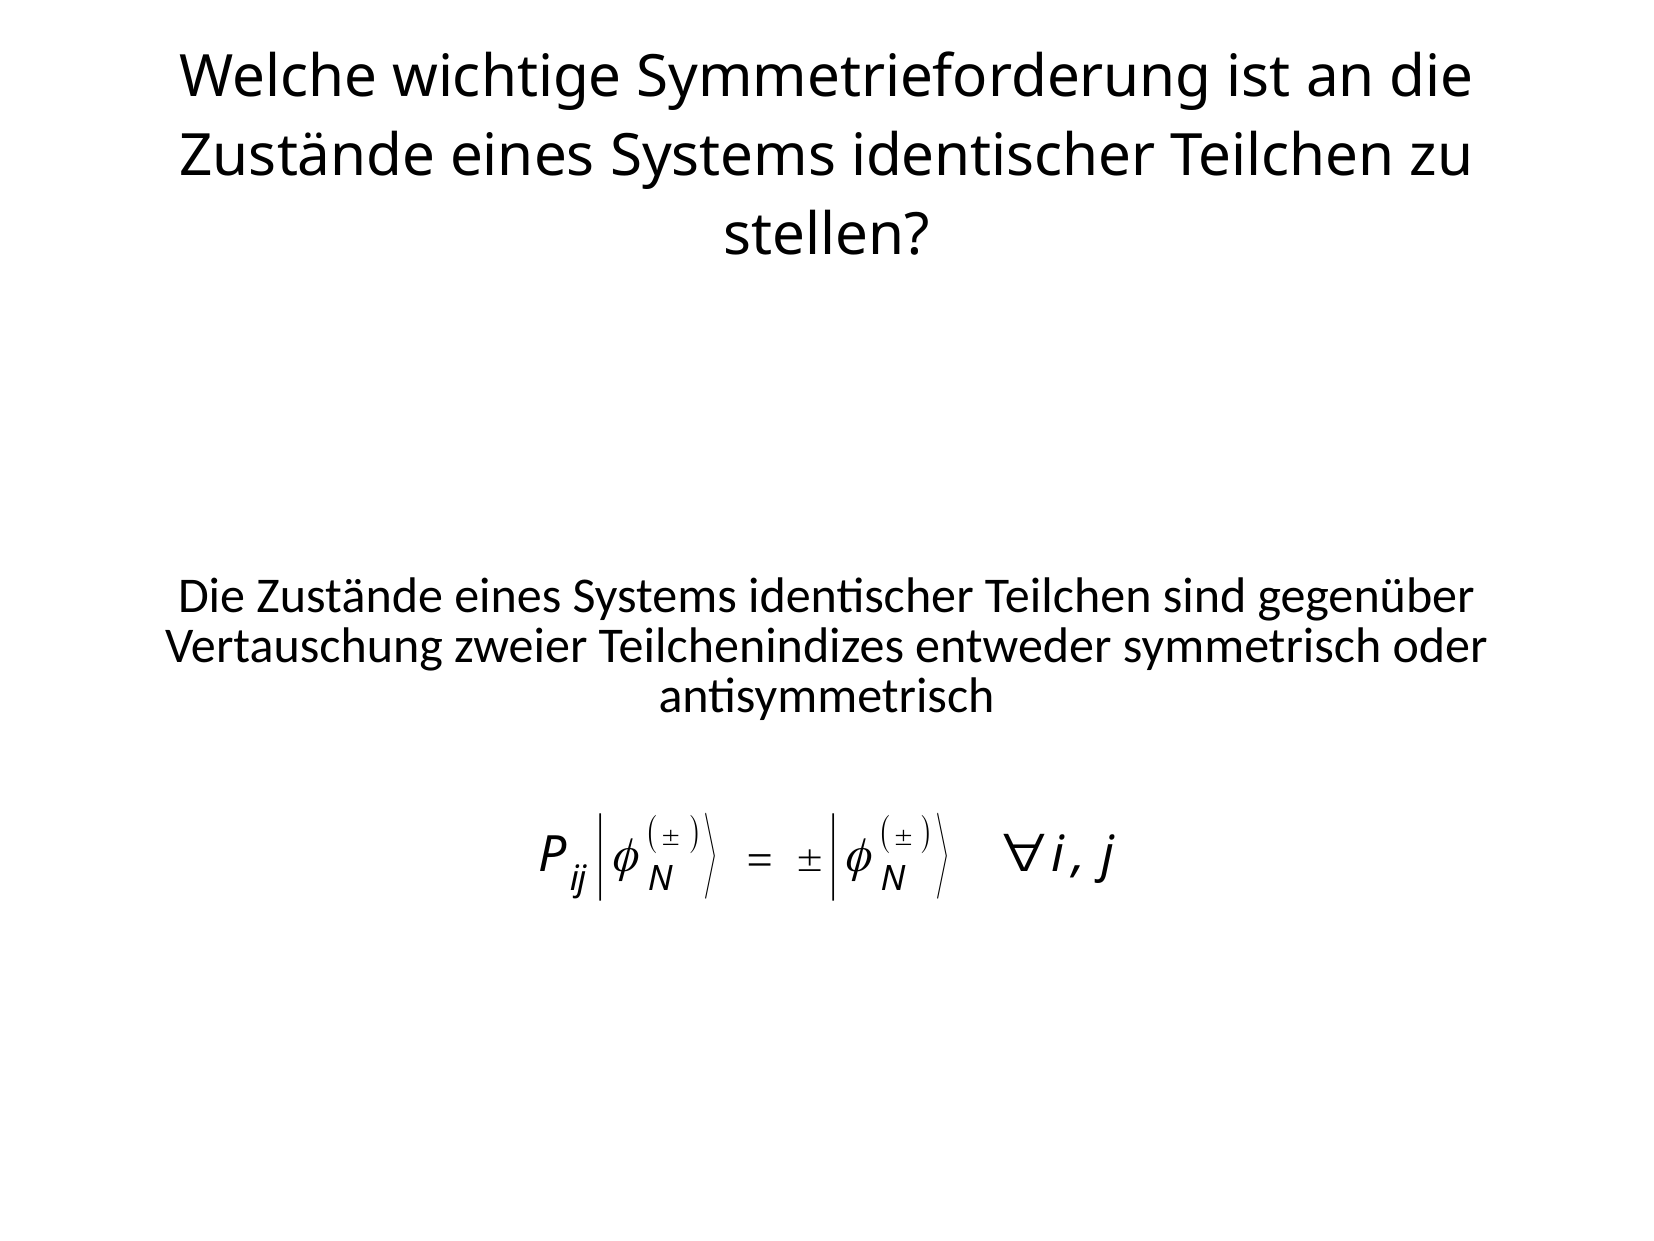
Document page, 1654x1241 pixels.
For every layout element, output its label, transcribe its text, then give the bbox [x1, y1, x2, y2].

subtitle Die Zustände eines Systems identischer Teilchen sind gegenüber Vertauschung zweier Teilchenindizes entweder symmetrisch oder antisymmetrisch [82, 290, 1571, 1010]
title Welche wichtige Symmetrieforderung ist an die Zustände eines Systems identischer Teilchen zu stellen? [82, 49, 1571, 257]
chart [532, 810, 1122, 902]
